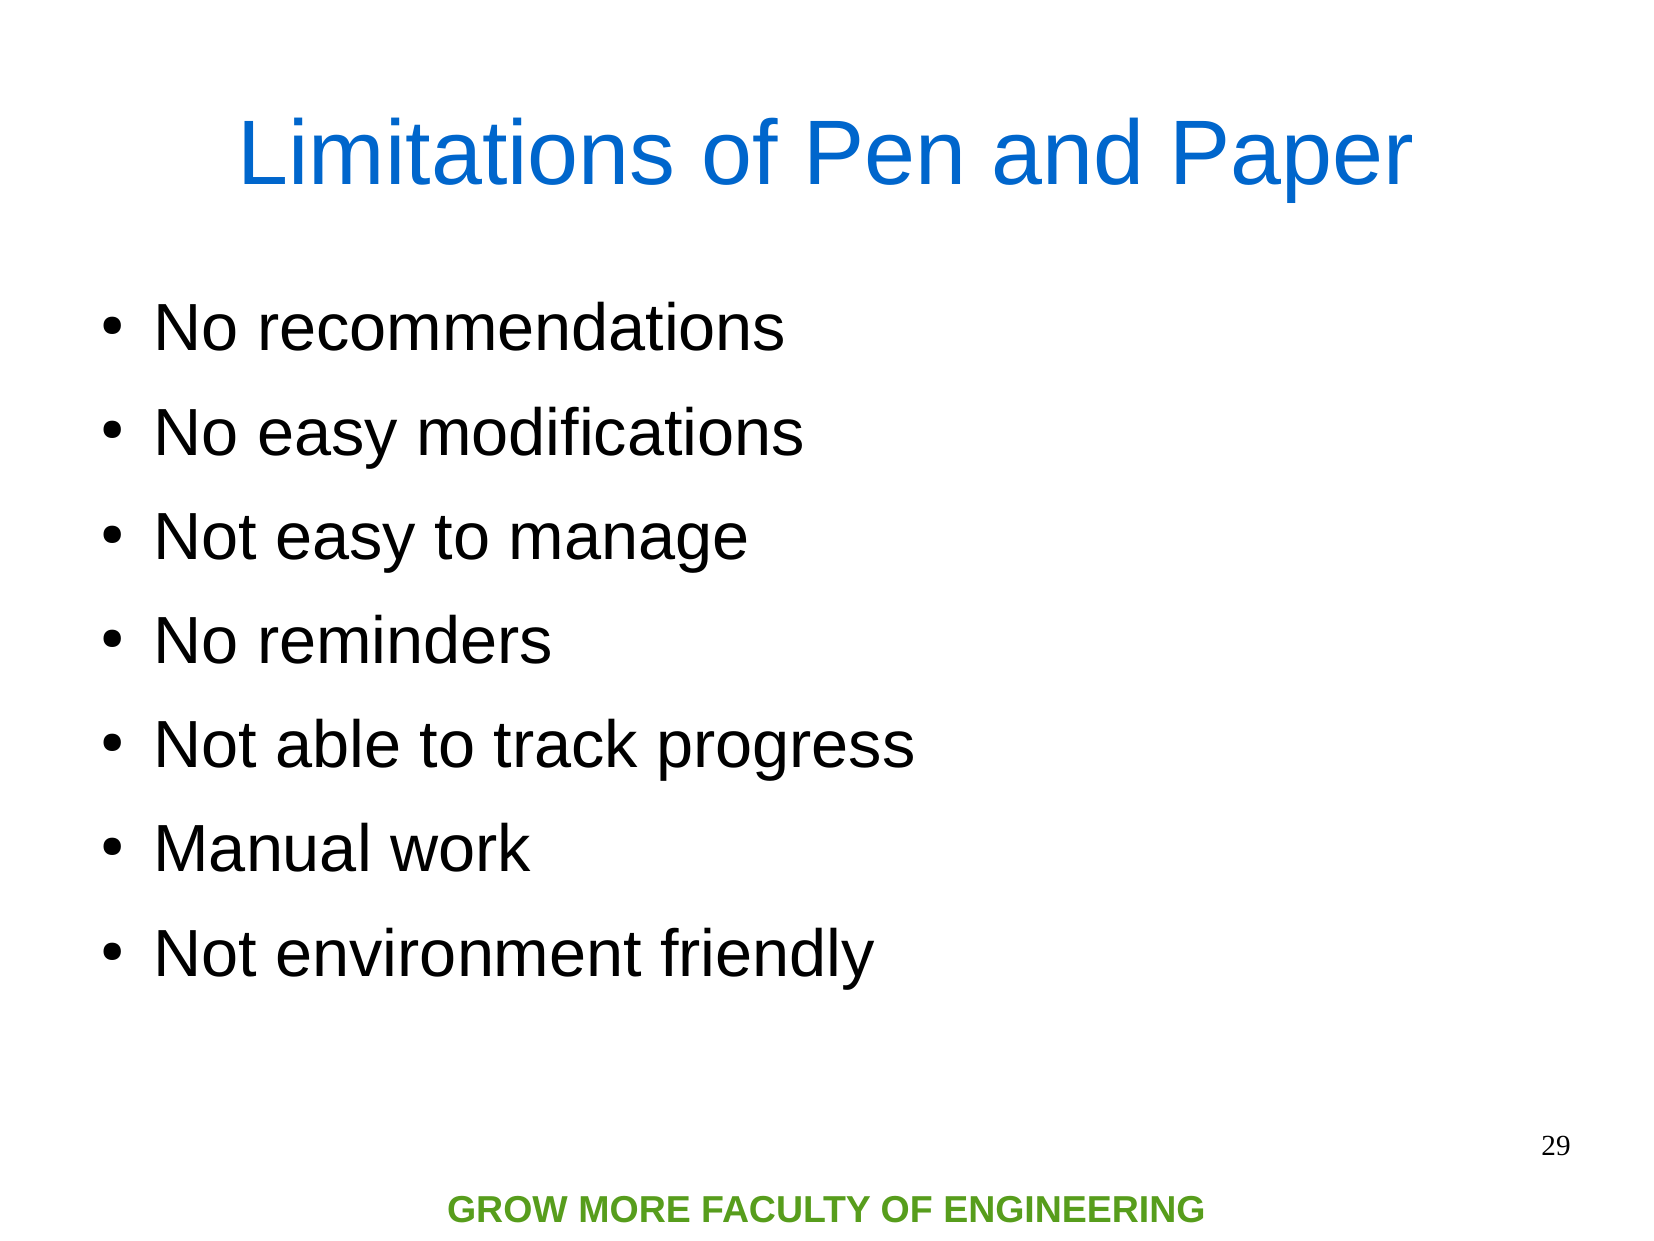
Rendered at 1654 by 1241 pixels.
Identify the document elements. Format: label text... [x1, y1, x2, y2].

list No recommendations No easy modifications Not easy to manage No reminders Not able to track progress Manual work Not environment friendly [82, 290, 1571, 1010]
title Limitations of Pen and Paper [82, 49, 1571, 257]
